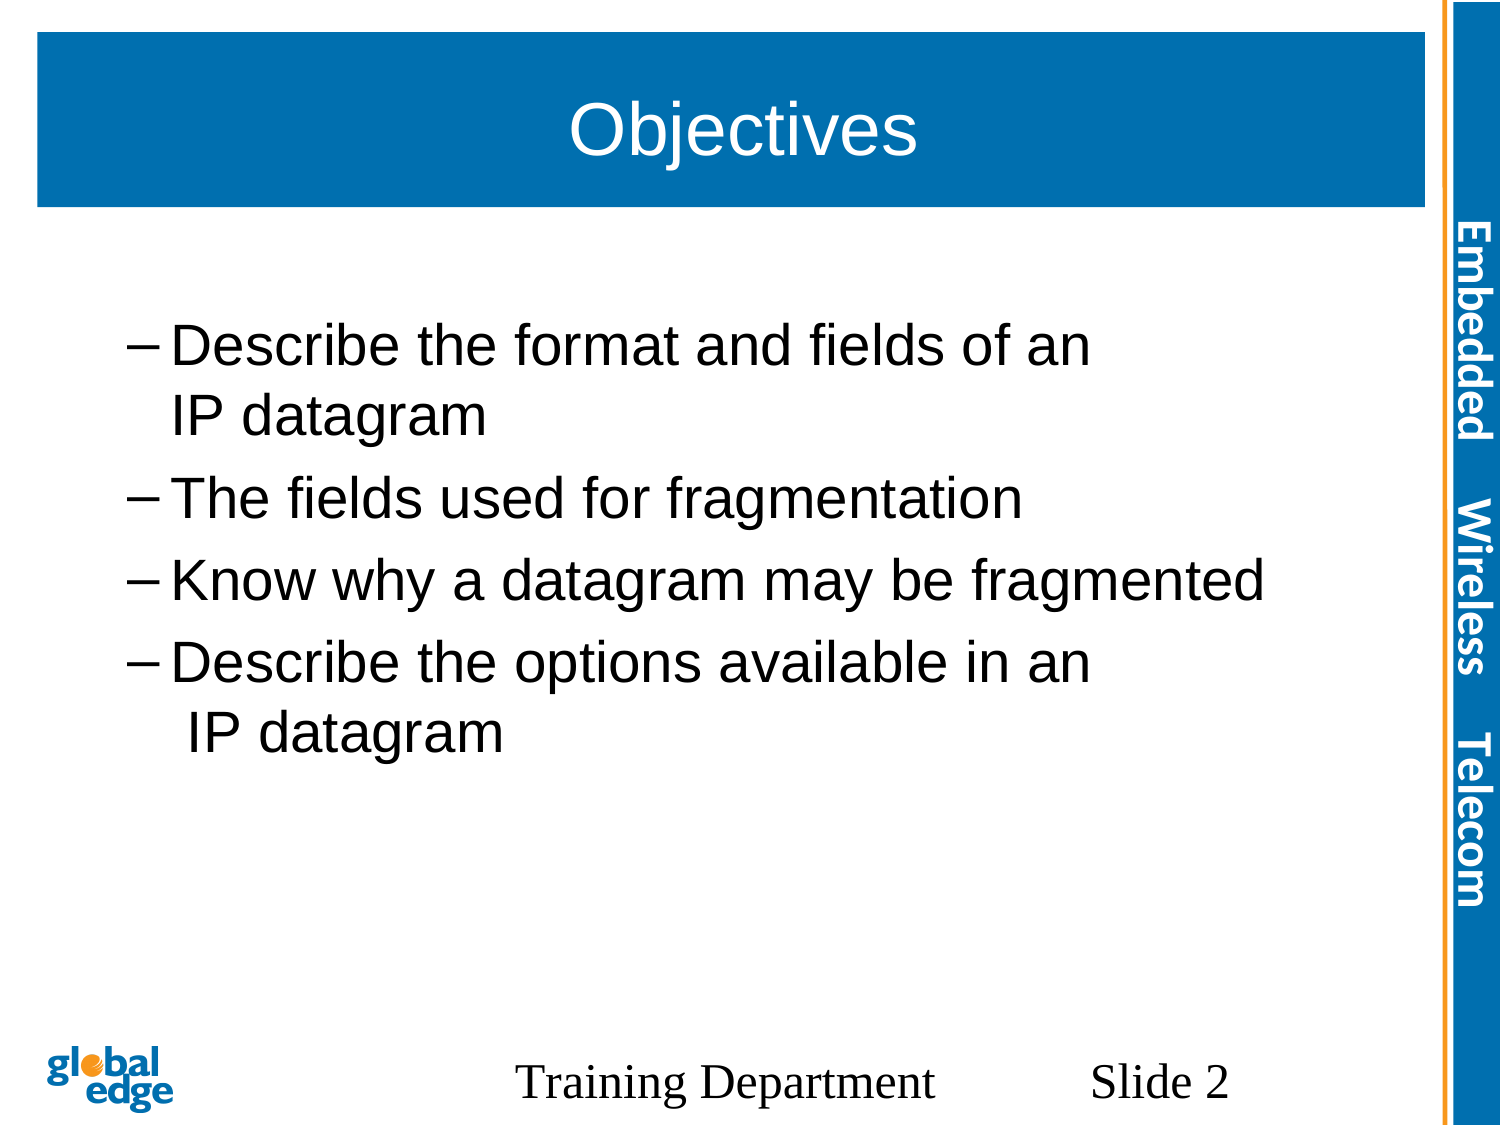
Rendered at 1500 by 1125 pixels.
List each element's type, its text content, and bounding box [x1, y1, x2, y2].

picture [34, 1034, 185, 1125]
title Objectives [106, 51, 1382, 199]
text_box Describe the format and fields of an IP datagram The fields used for fragmentation Know why a datagram may be fragmented Describe the options available in an IP datagram [37, 299, 1500, 773]
